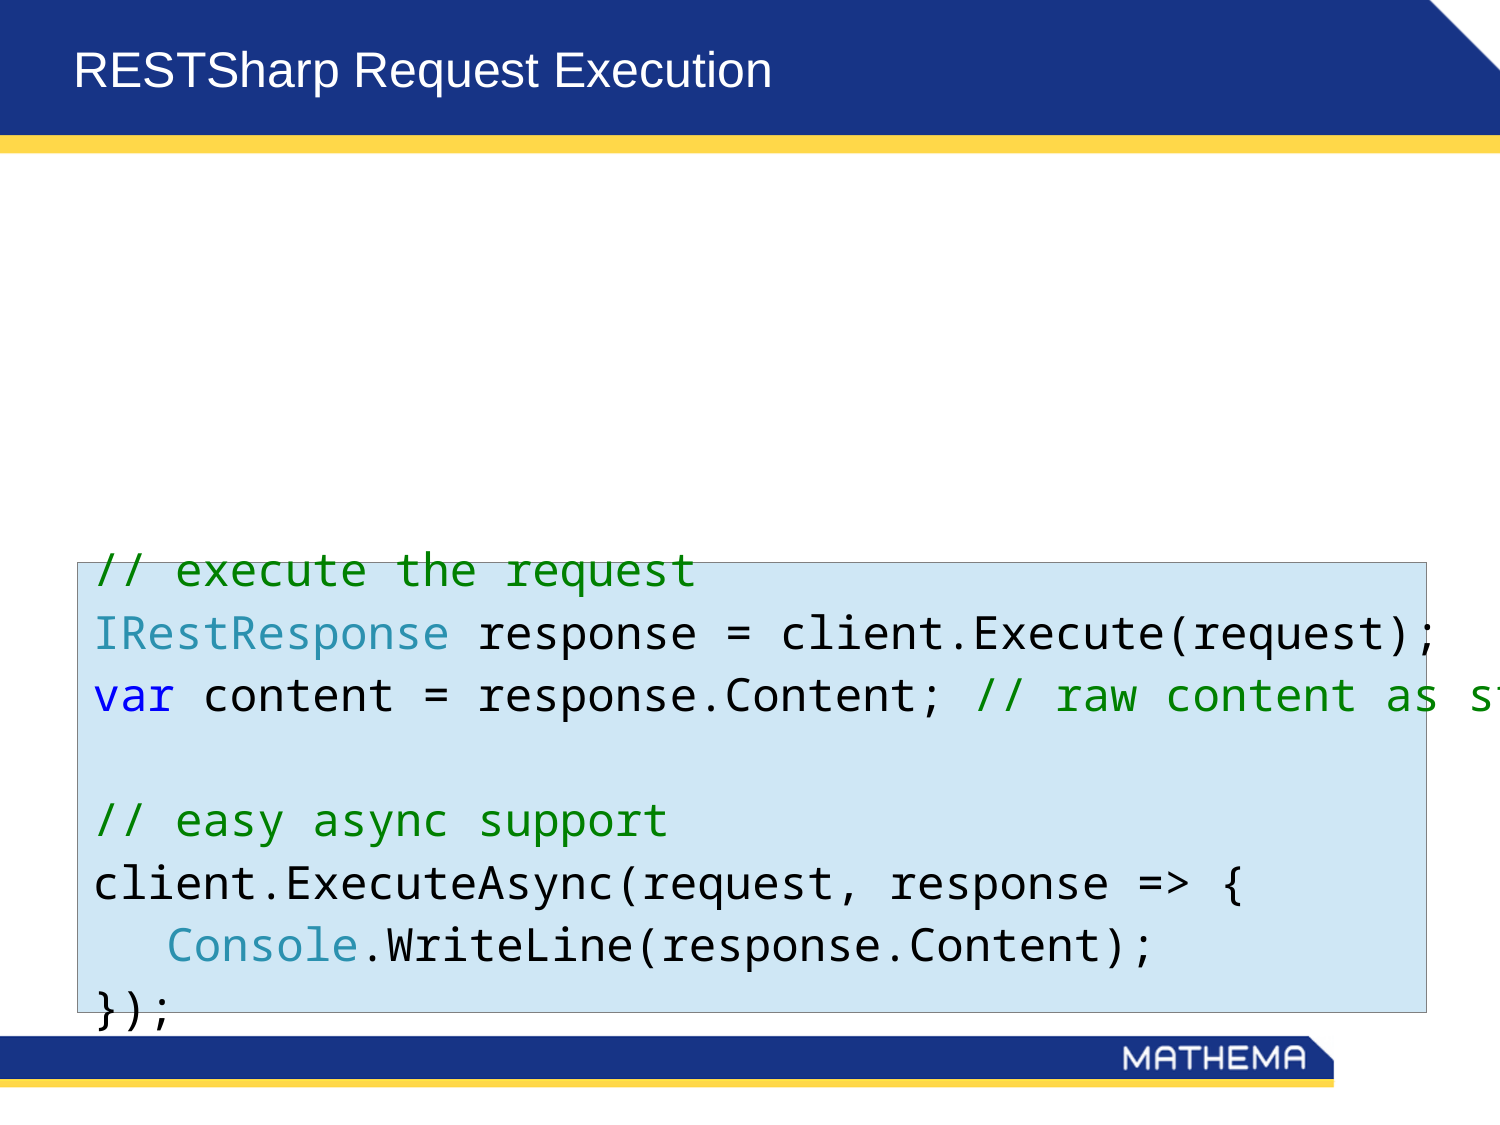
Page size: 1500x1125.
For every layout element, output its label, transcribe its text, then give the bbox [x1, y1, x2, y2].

title RESTSharp Request Execution [73, 40, 1276, 100]
picture [0, 0, 1500, 1125]
text_box // execute the request IRestResponse response = client.Execute(request); var content = response.Content; // raw content as string // easy async support client.ExecuteAsync(request, response => { Console.WriteLine(response.Content); }); [77, 562, 1427, 1013]
